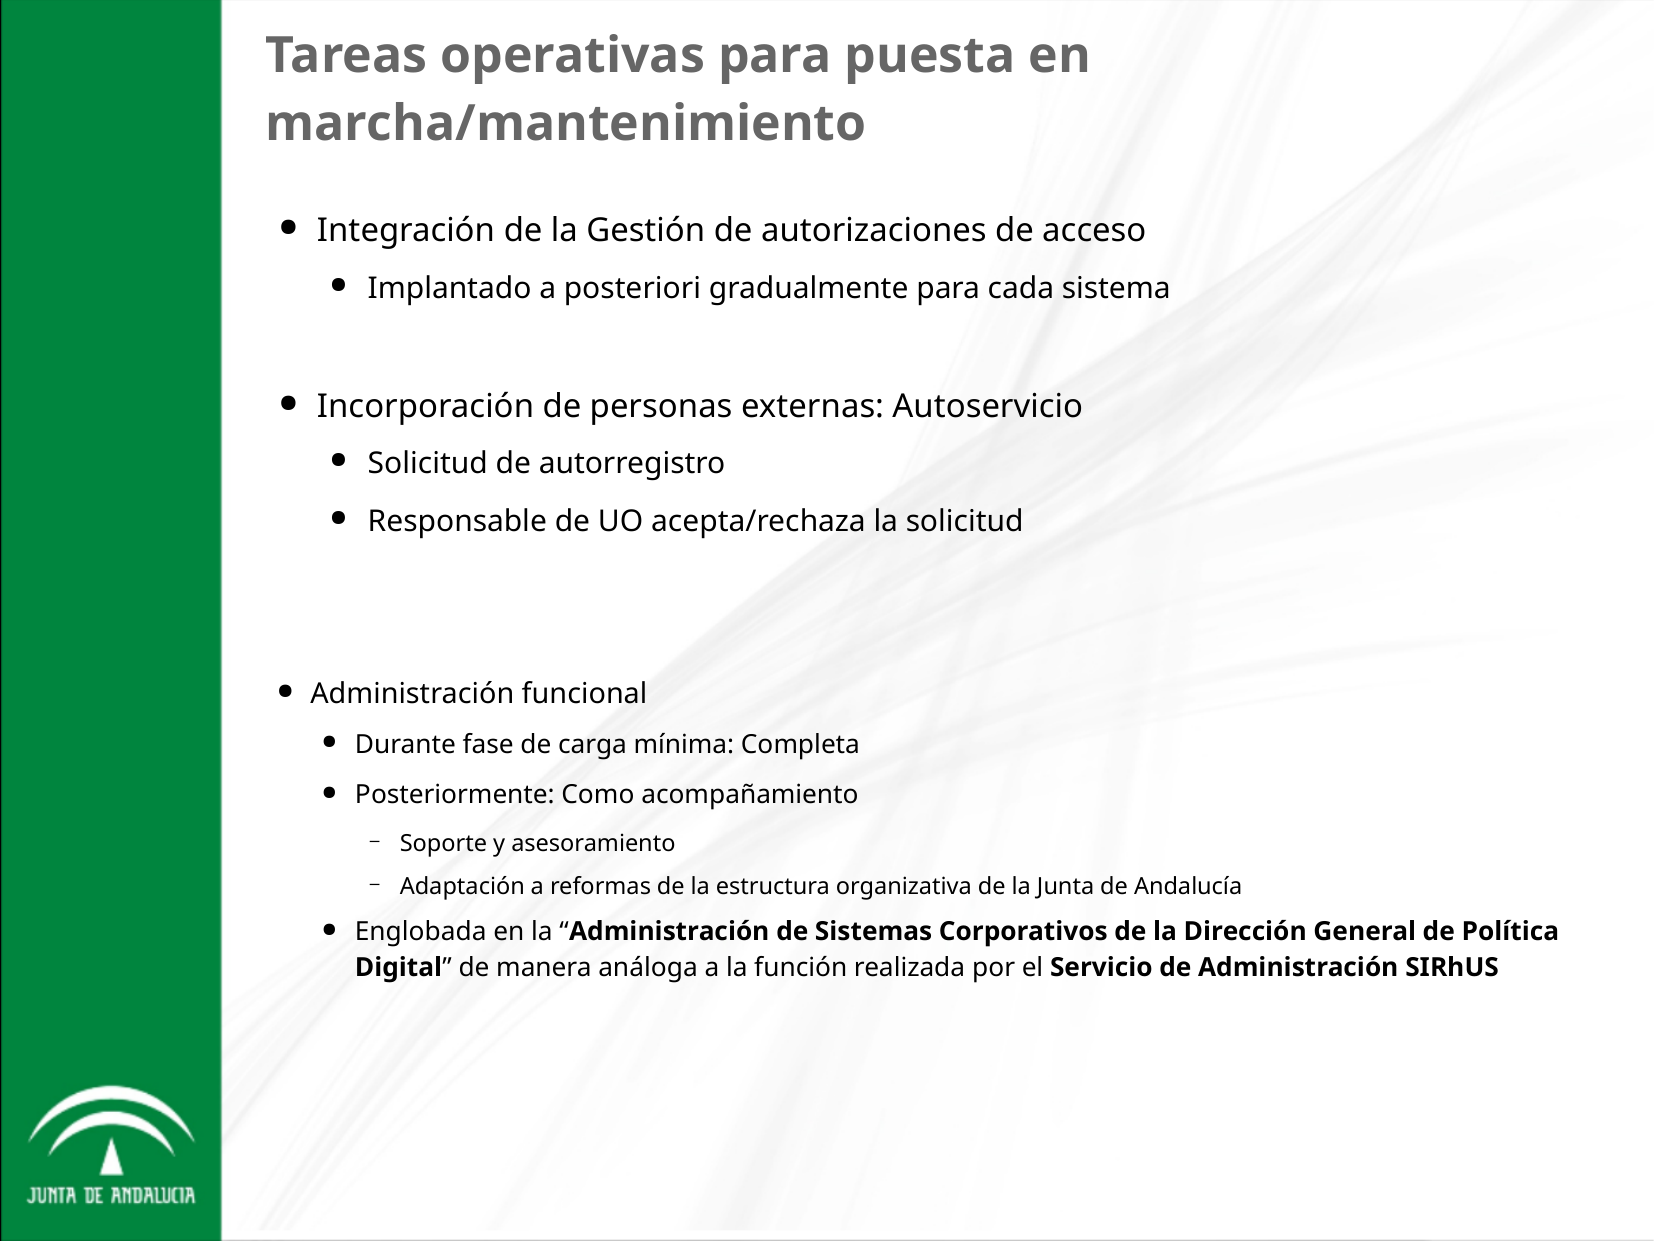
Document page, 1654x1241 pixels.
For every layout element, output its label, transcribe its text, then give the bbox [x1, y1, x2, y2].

picture [0, 0, 1654, 1241]
list Integración de la Gestión de autorizaciones de acceso Implantado a posteriori gradualmente para cada sistema Incorporación de personas externas: Autoservicio Solicitud de autorregistro Responsable de UO acepta/rechaza la solicitud [265, 206, 1571, 544]
title Tareas operativas para puesta en marcha/mantenimiento [265, 37, 1571, 136]
list Administración funcional Durante fase de carga mínima: Completa Posteriormente: Como acompañamiento Soporte y asesoramiento Adaptación a reformas de la estructura organizativa de la Junta de Andalucía Englobada en la “Administración de Sistemas Corporativos de la Dirección General de Política Digital” de manera análoga a la función realizada por el Servicio de Administración SIRhUS [265, 673, 1571, 1010]
